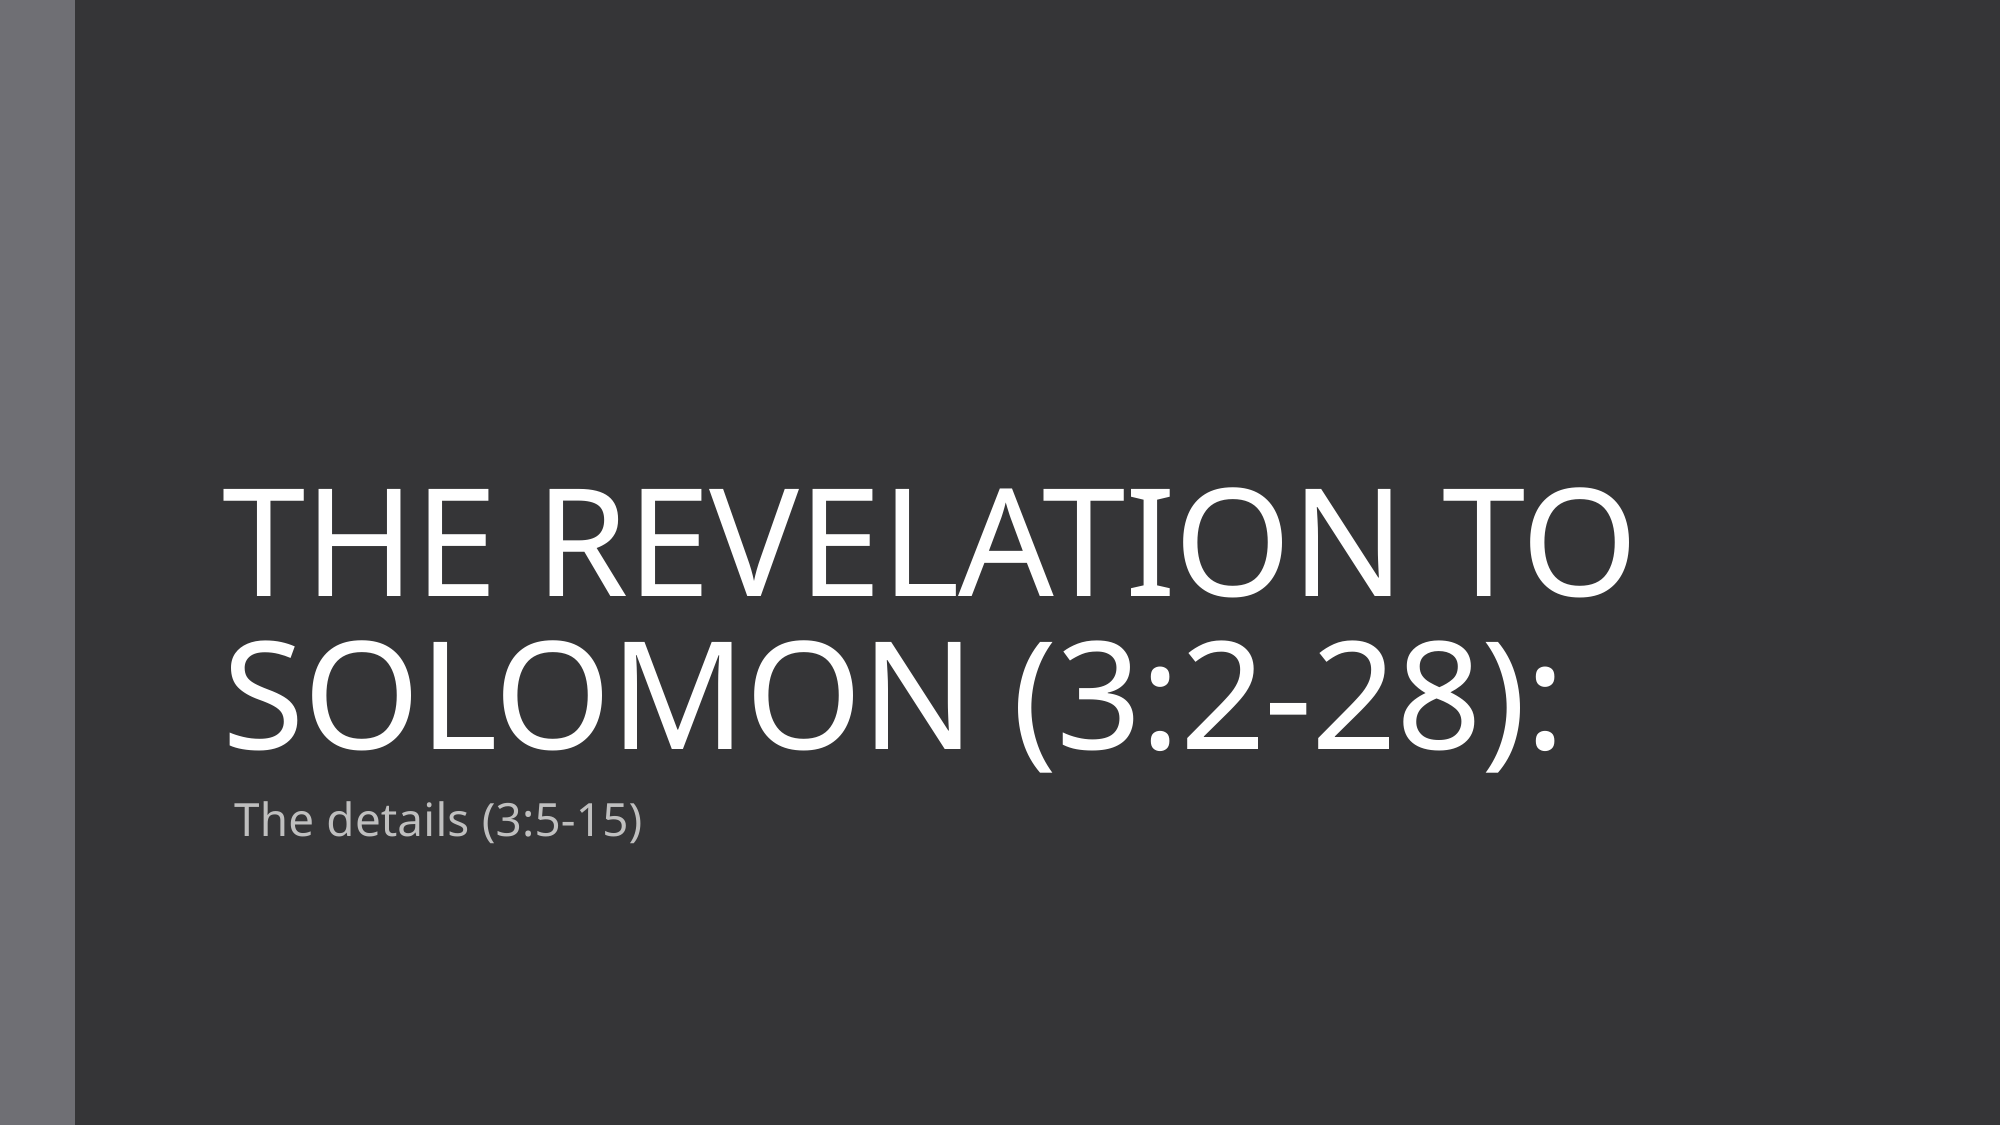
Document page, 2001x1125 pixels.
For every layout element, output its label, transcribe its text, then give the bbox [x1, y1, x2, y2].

subtitle The details (3:5-15) [206, 787, 1752, 1066]
title THE REVELATION TO SOLOMON (3:2-28): [206, 124, 1752, 787]
